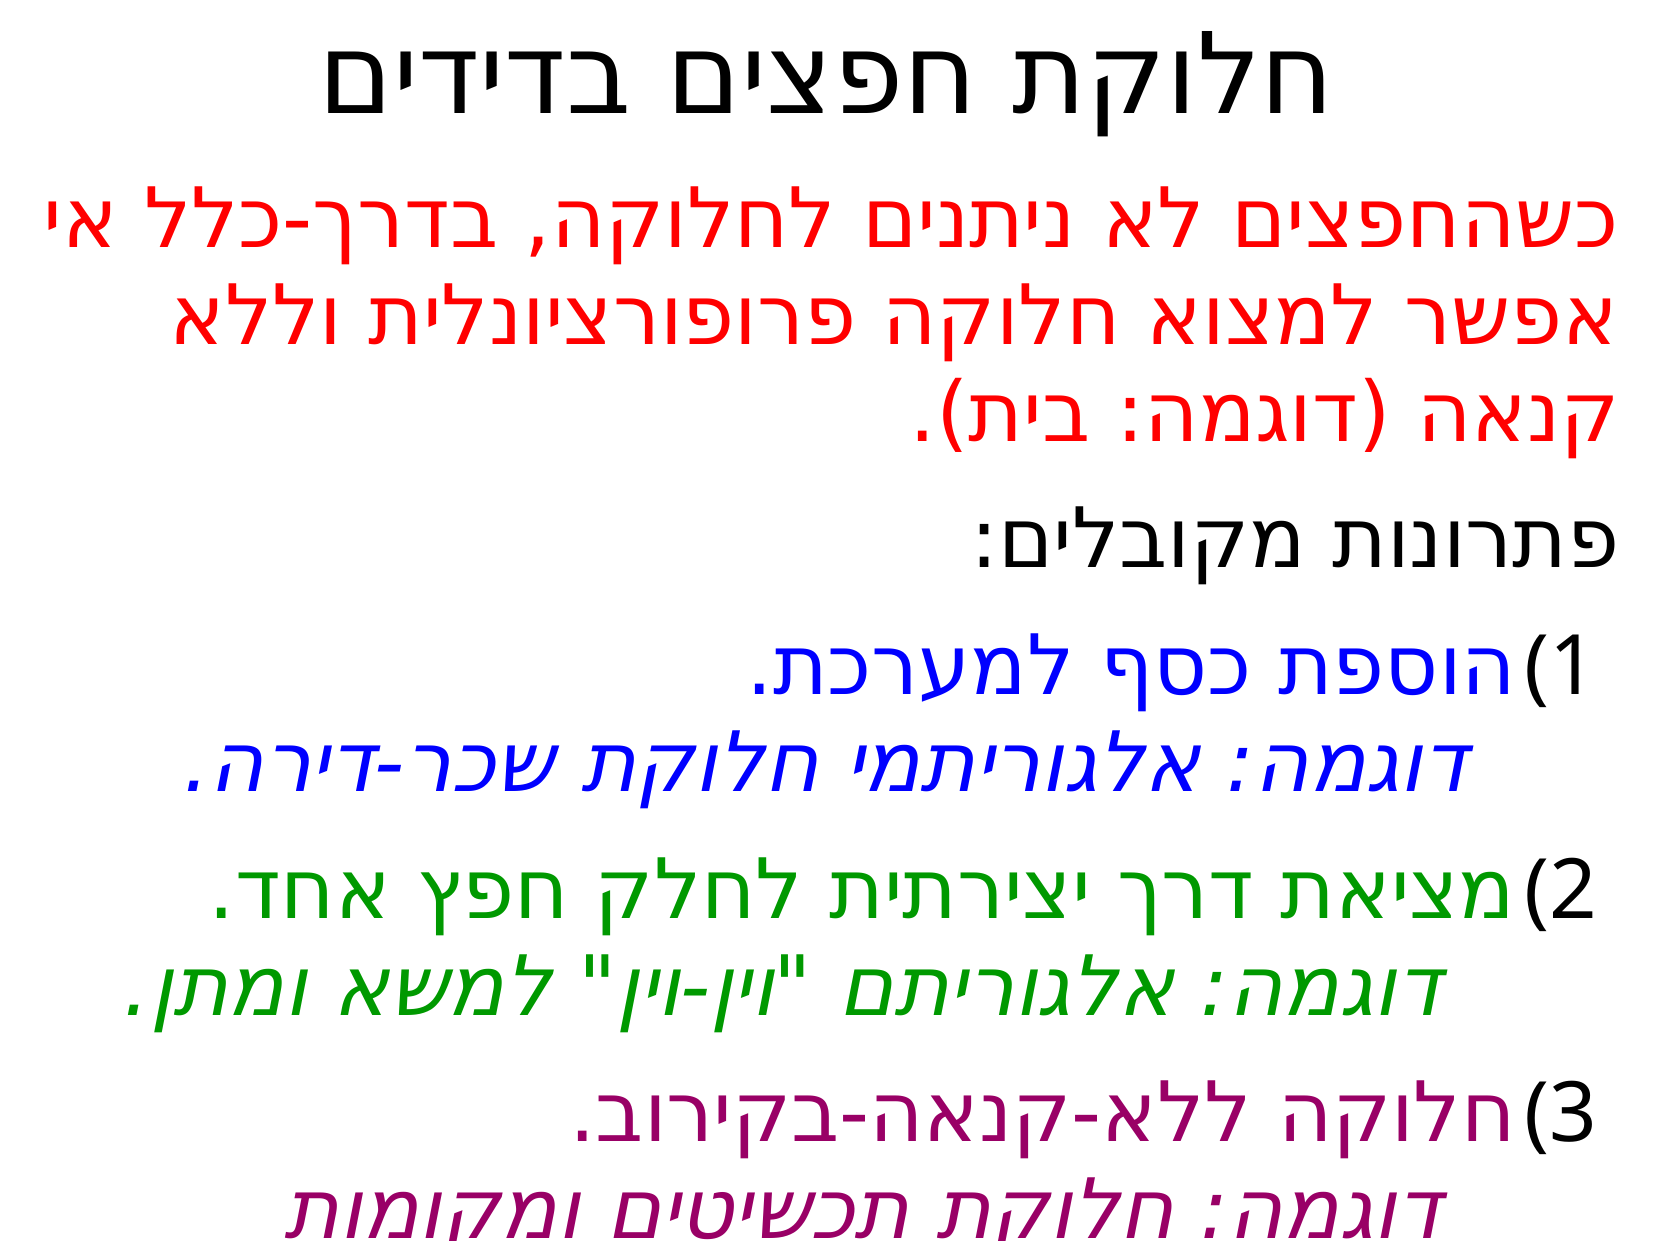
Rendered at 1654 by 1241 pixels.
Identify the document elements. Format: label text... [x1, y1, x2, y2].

title חלוקת חפצים בדידים [0, 0, 1654, 151]
list כשהחפצים לא ניתנים לחלוקה, בדרך-כלל אי אפשר למצוא חלוקה פרופורציונלית וללא קנאה (דוגמה: בית). פתרונות מקובלים: הוספת כסף למערכת. דוגמה: אלגוריתמי חלוקת שכר-דירה. מציאת דרך יצירתית לחלק חפץ אחד. דוגמה: אלגוריתם "וין-וין" למשא ומתן. חלוקה ללא-קנאה-בקירוב. דוגמה: חלוקת תכשיטים ומקומות בקורסים. [15, 170, 1621, 991]
